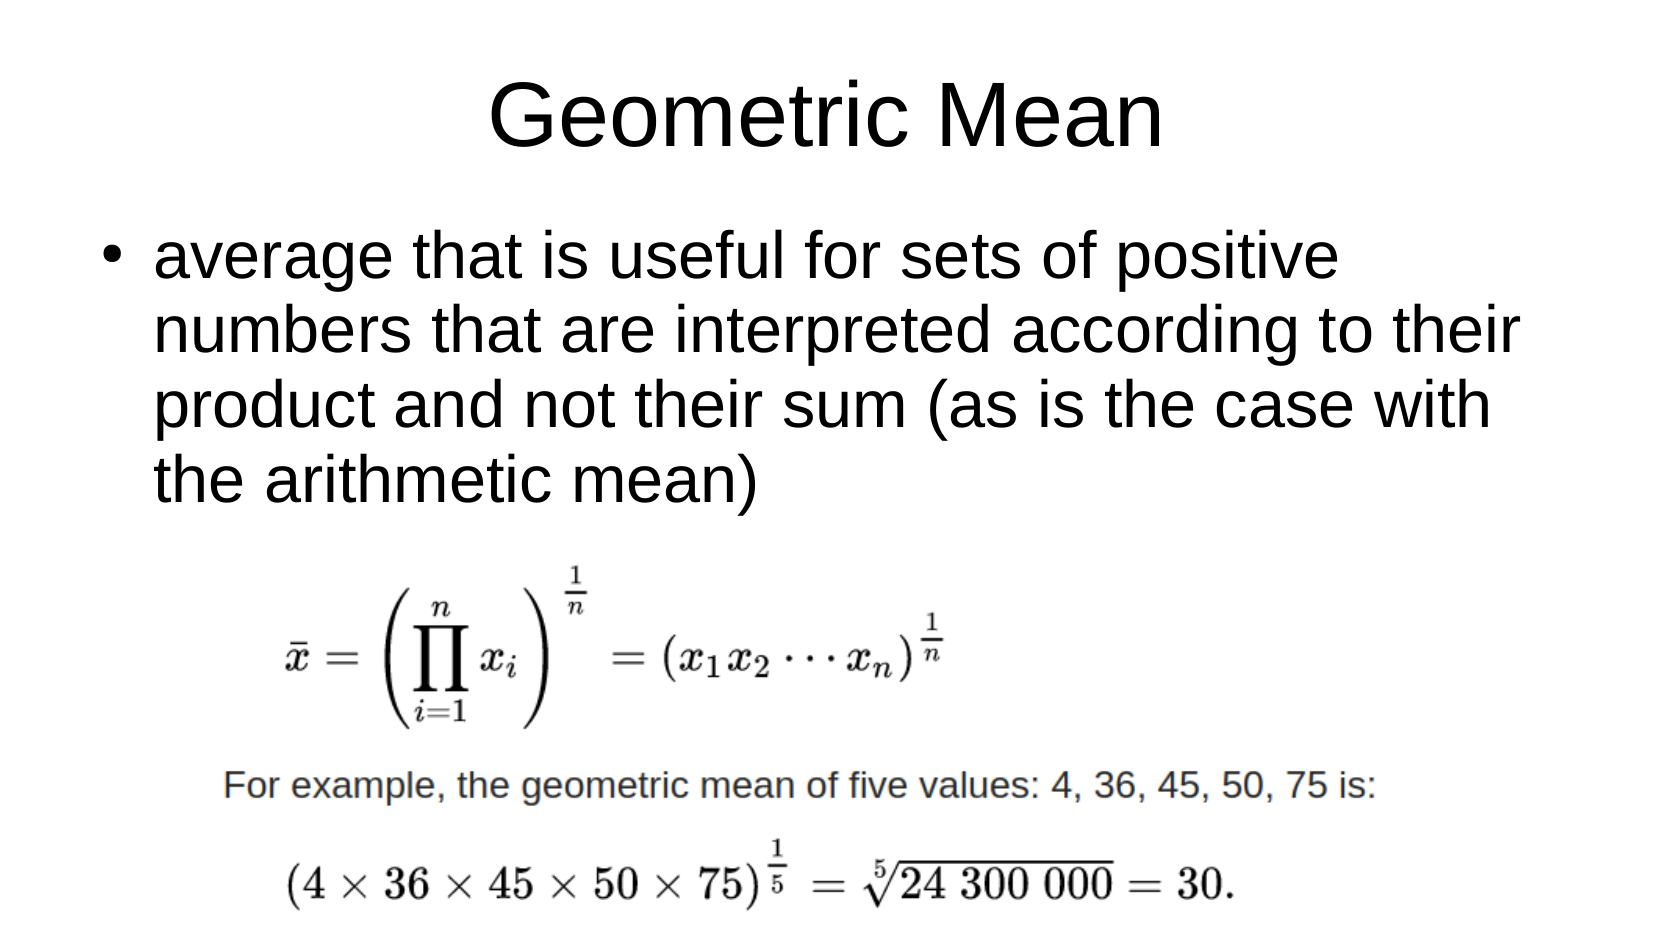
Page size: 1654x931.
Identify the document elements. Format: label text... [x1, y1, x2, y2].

list average that is useful for sets of positive numbers that are interpreted according to their product and not their sum (as is the case with the arithmetic mean) [82, 217, 1571, 758]
picture [214, 541, 1501, 922]
title Geometric Mean [82, 37, 1571, 193]
